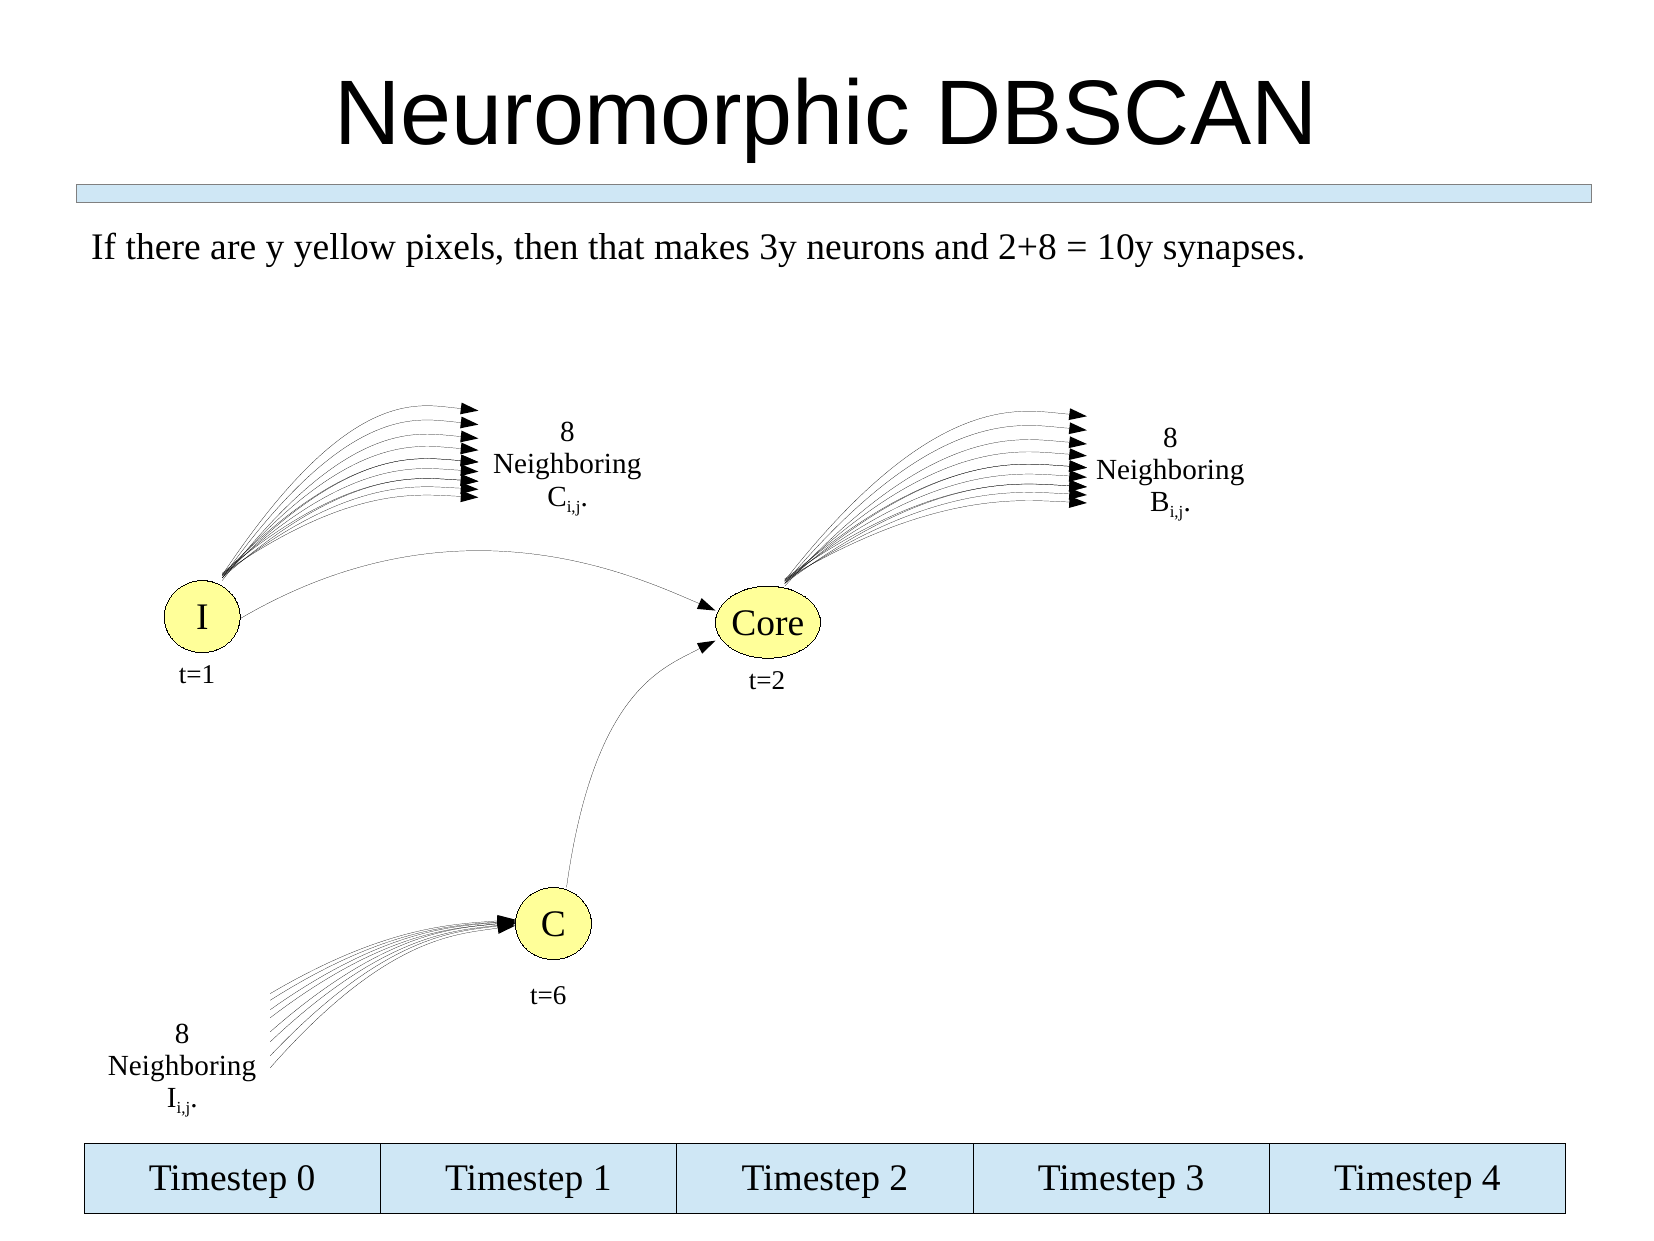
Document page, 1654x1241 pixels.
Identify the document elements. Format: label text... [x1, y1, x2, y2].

text_box If there are y yellow pixels, then that makes 3y neurons and 2+8 = 10y synapses. [76, 218, 1318, 275]
text_box Core [715, 586, 821, 658]
text_box I [164, 580, 241, 652]
text_box Timestep 0 [84, 1143, 380, 1214]
text_box Timestep 3 [973, 1143, 1269, 1214]
text_box t=1 [164, 652, 251, 698]
text_box Timestep 1 [380, 1143, 676, 1214]
text_box Timestep 2 [676, 1143, 973, 1214]
text_box C [515, 887, 592, 960]
text_box 8 Neighboring Ii,j. [93, 1009, 271, 1125]
text_box 8 Neighboring Ci,j. [478, 408, 656, 524]
text_box [76, 184, 1592, 203]
text_box t=2 [733, 658, 821, 704]
text_box Timestep 4 [1269, 1143, 1566, 1214]
text_box 8 Neighboring Bi,j. [1081, 413, 1259, 529]
text_box t=6 [515, 972, 602, 1018]
title Neuromorphic DBSCAN [82, 61, 1571, 164]
